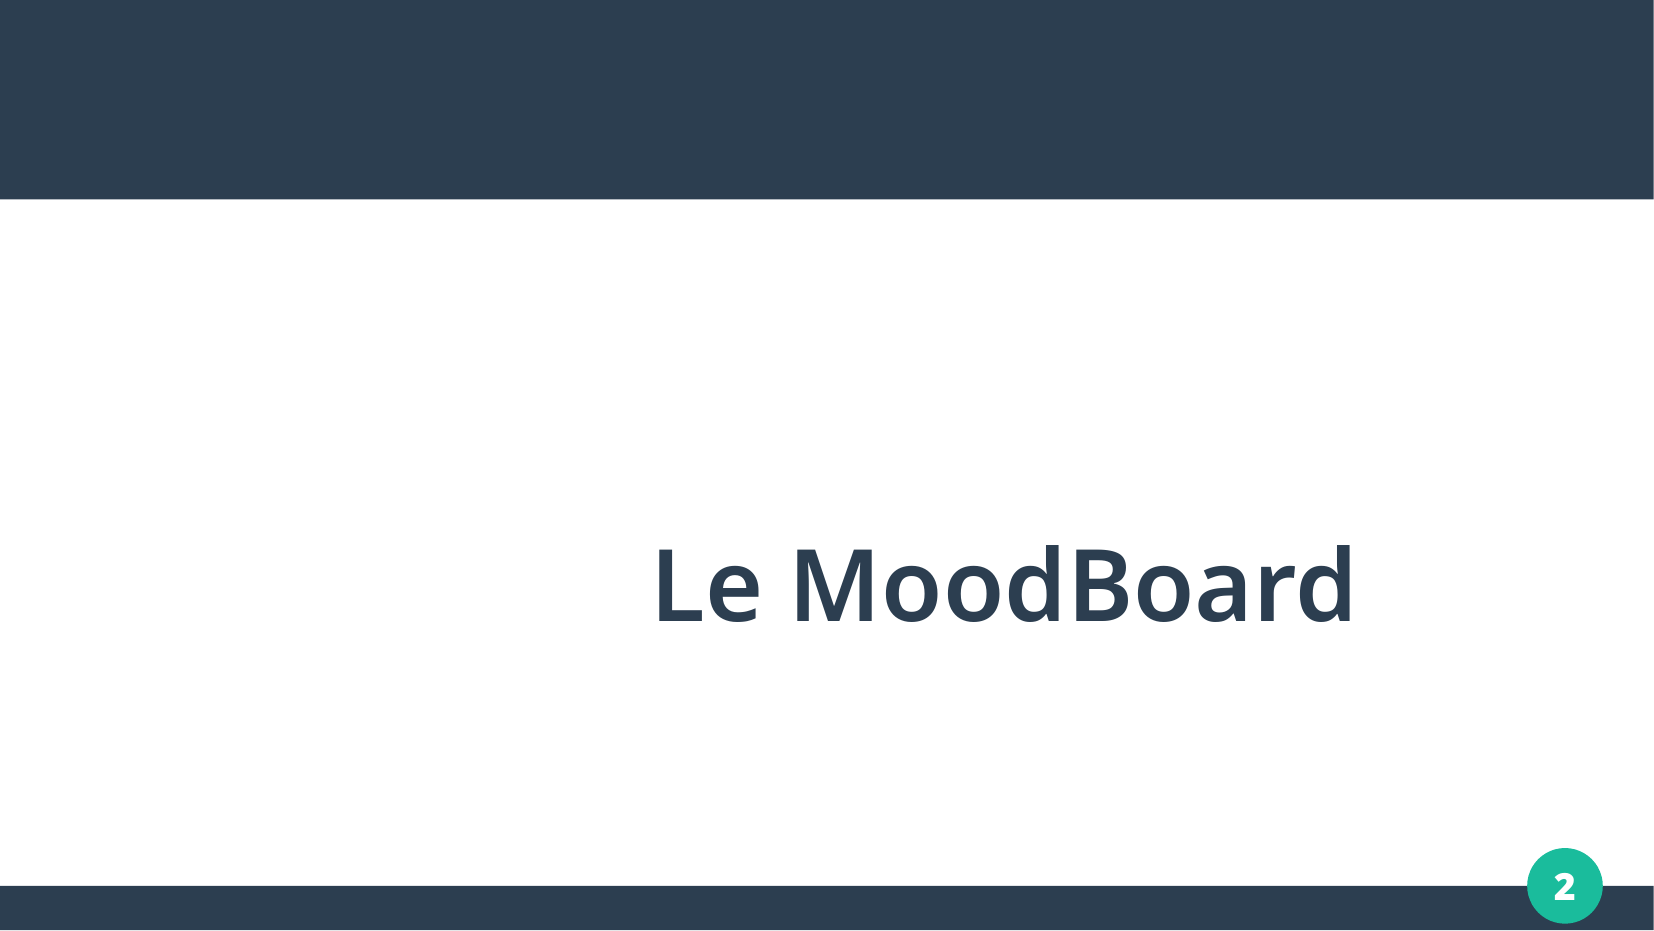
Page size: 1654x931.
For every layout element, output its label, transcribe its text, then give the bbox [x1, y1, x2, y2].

list Le MoodBoard [59, 243, 1595, 864]
